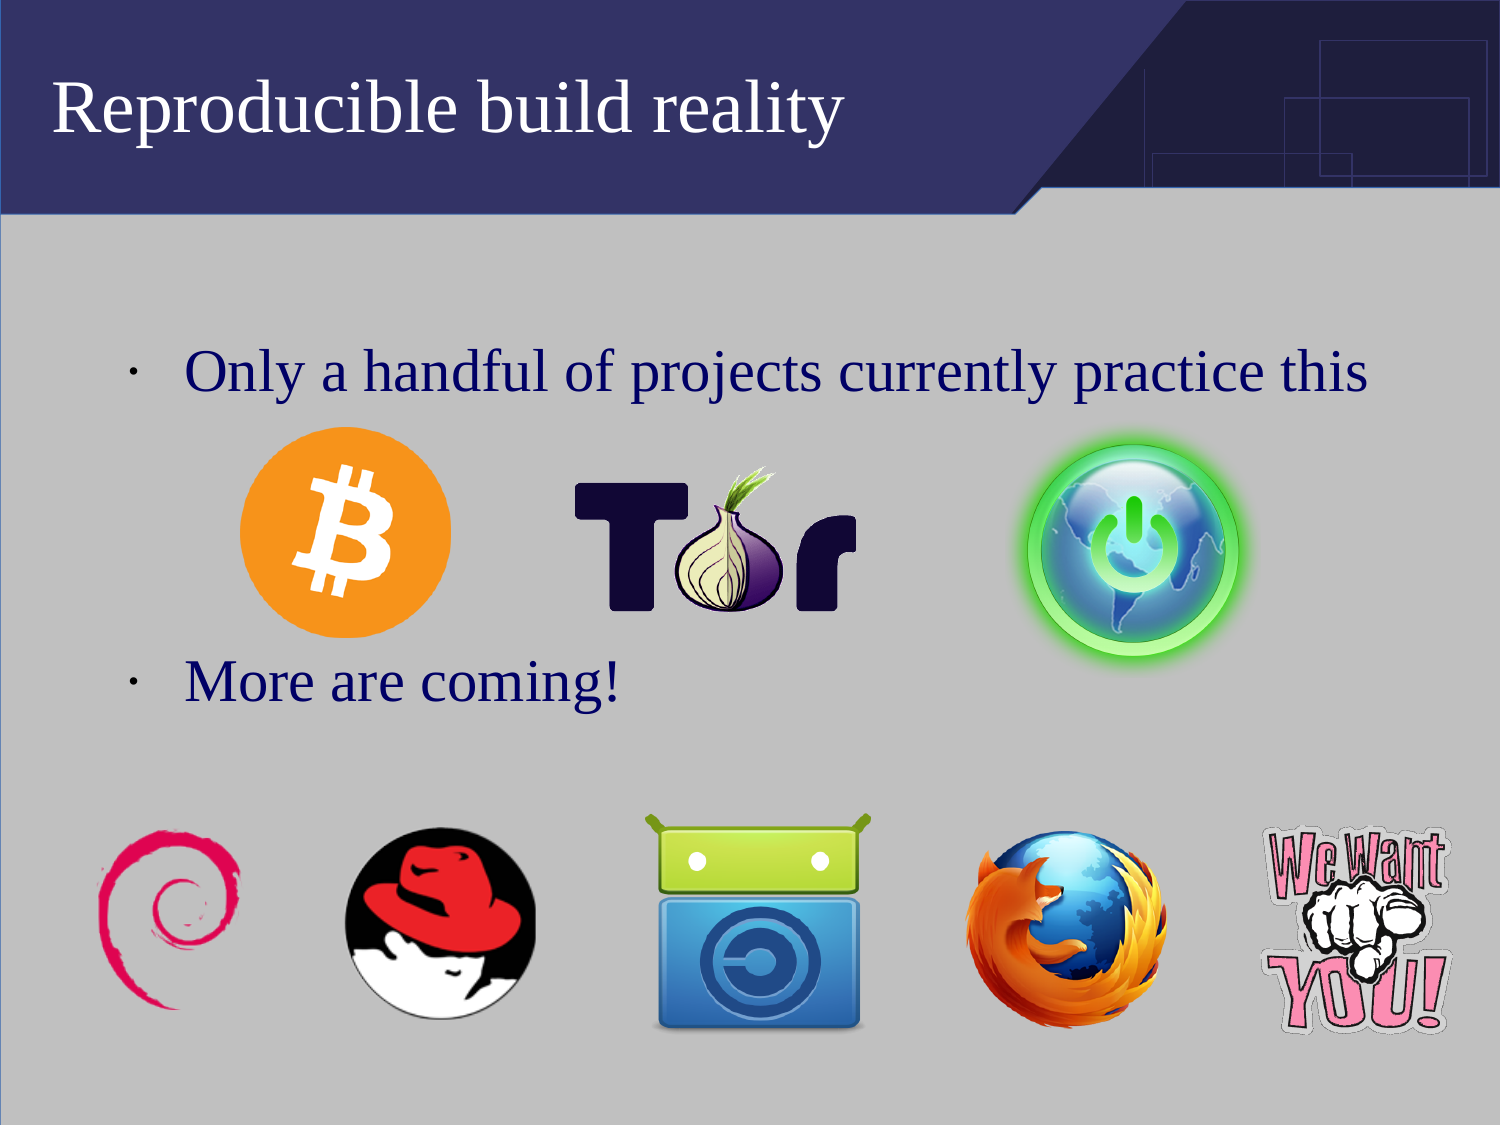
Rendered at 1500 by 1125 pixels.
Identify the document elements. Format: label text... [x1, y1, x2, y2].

text_box Only a handful of projects currently practice this More are coming! [114, 329, 1386, 723]
picture [960, 824, 1171, 1036]
picture [340, 824, 541, 1025]
picture [575, 464, 856, 618]
text_box Reproducible build reality [0, 57, 1276, 157]
picture [70, 819, 271, 1021]
picture [1005, 419, 1261, 678]
picture [240, 427, 451, 638]
picture [644, 809, 871, 1036]
picture [1260, 825, 1453, 1036]
